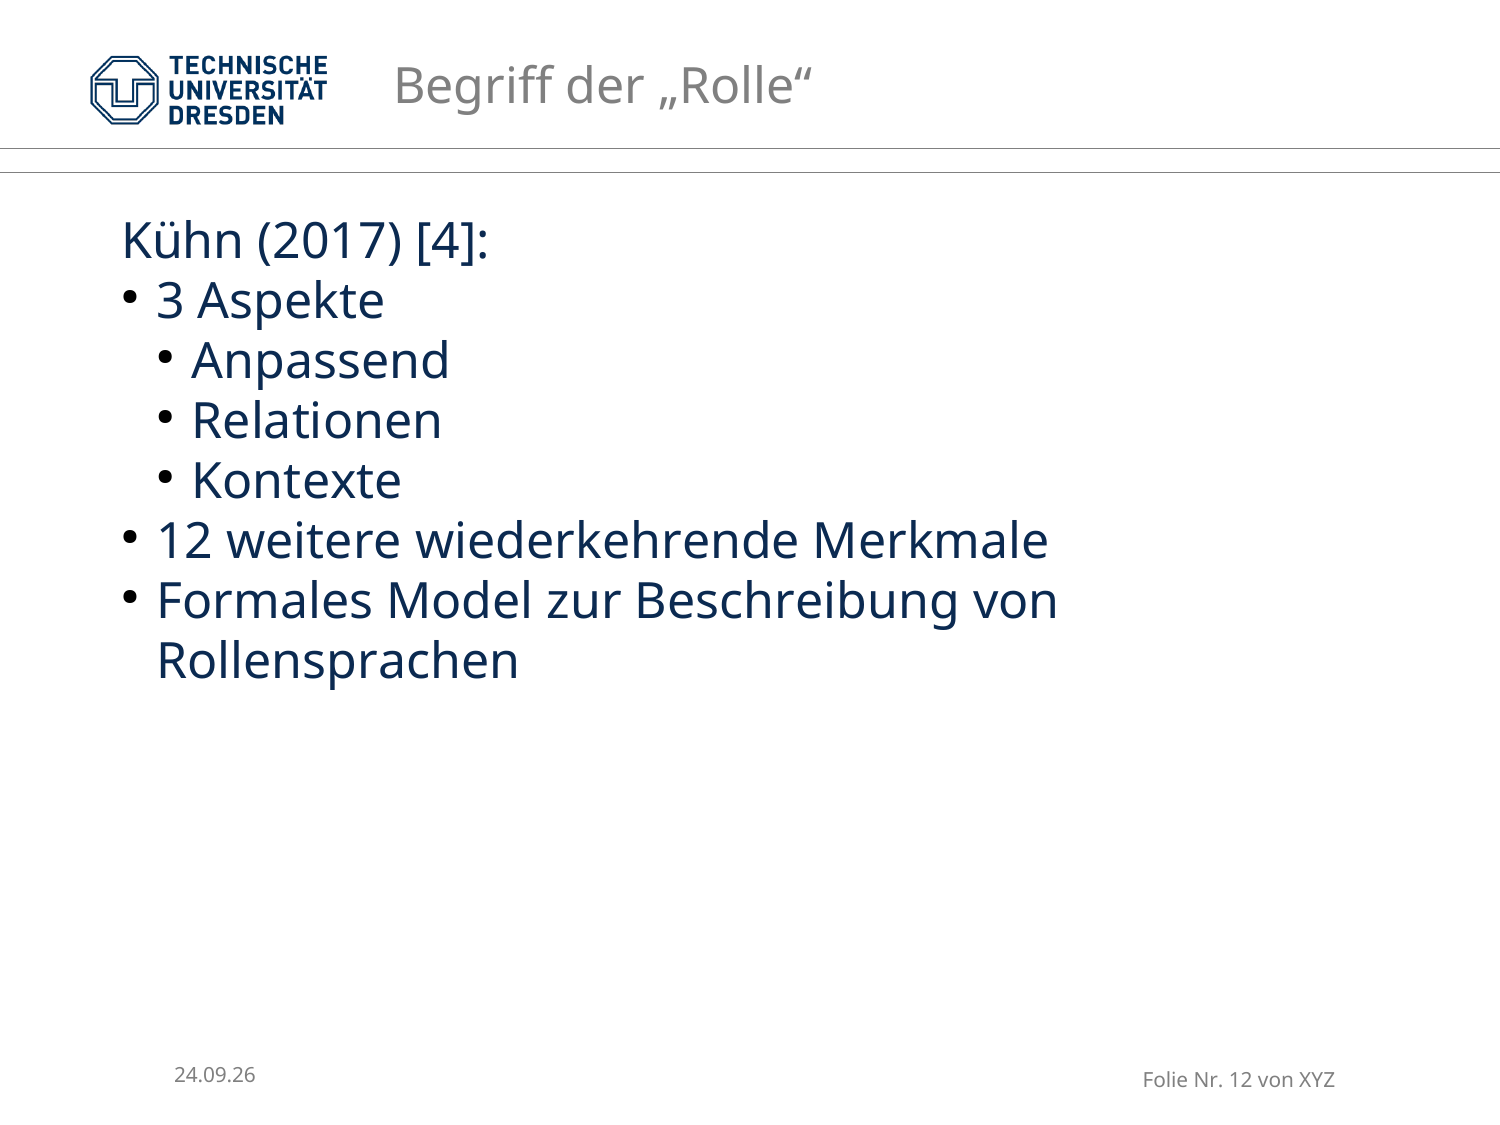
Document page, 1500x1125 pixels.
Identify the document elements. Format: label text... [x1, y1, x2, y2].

title Begriff der „Rolle“ [378, 0, 1500, 178]
picture [90, 54, 327, 125]
text_box Kühn (2017) [4]: 3 Aspekte Anpassend Relationen Kontexte 12 weitere wiederkehrende Merkmale Formales Model zur Beschreibung von Rollensprachen [106, 200, 1430, 816]
text_box 26.06.18 [159, 1046, 510, 1107]
